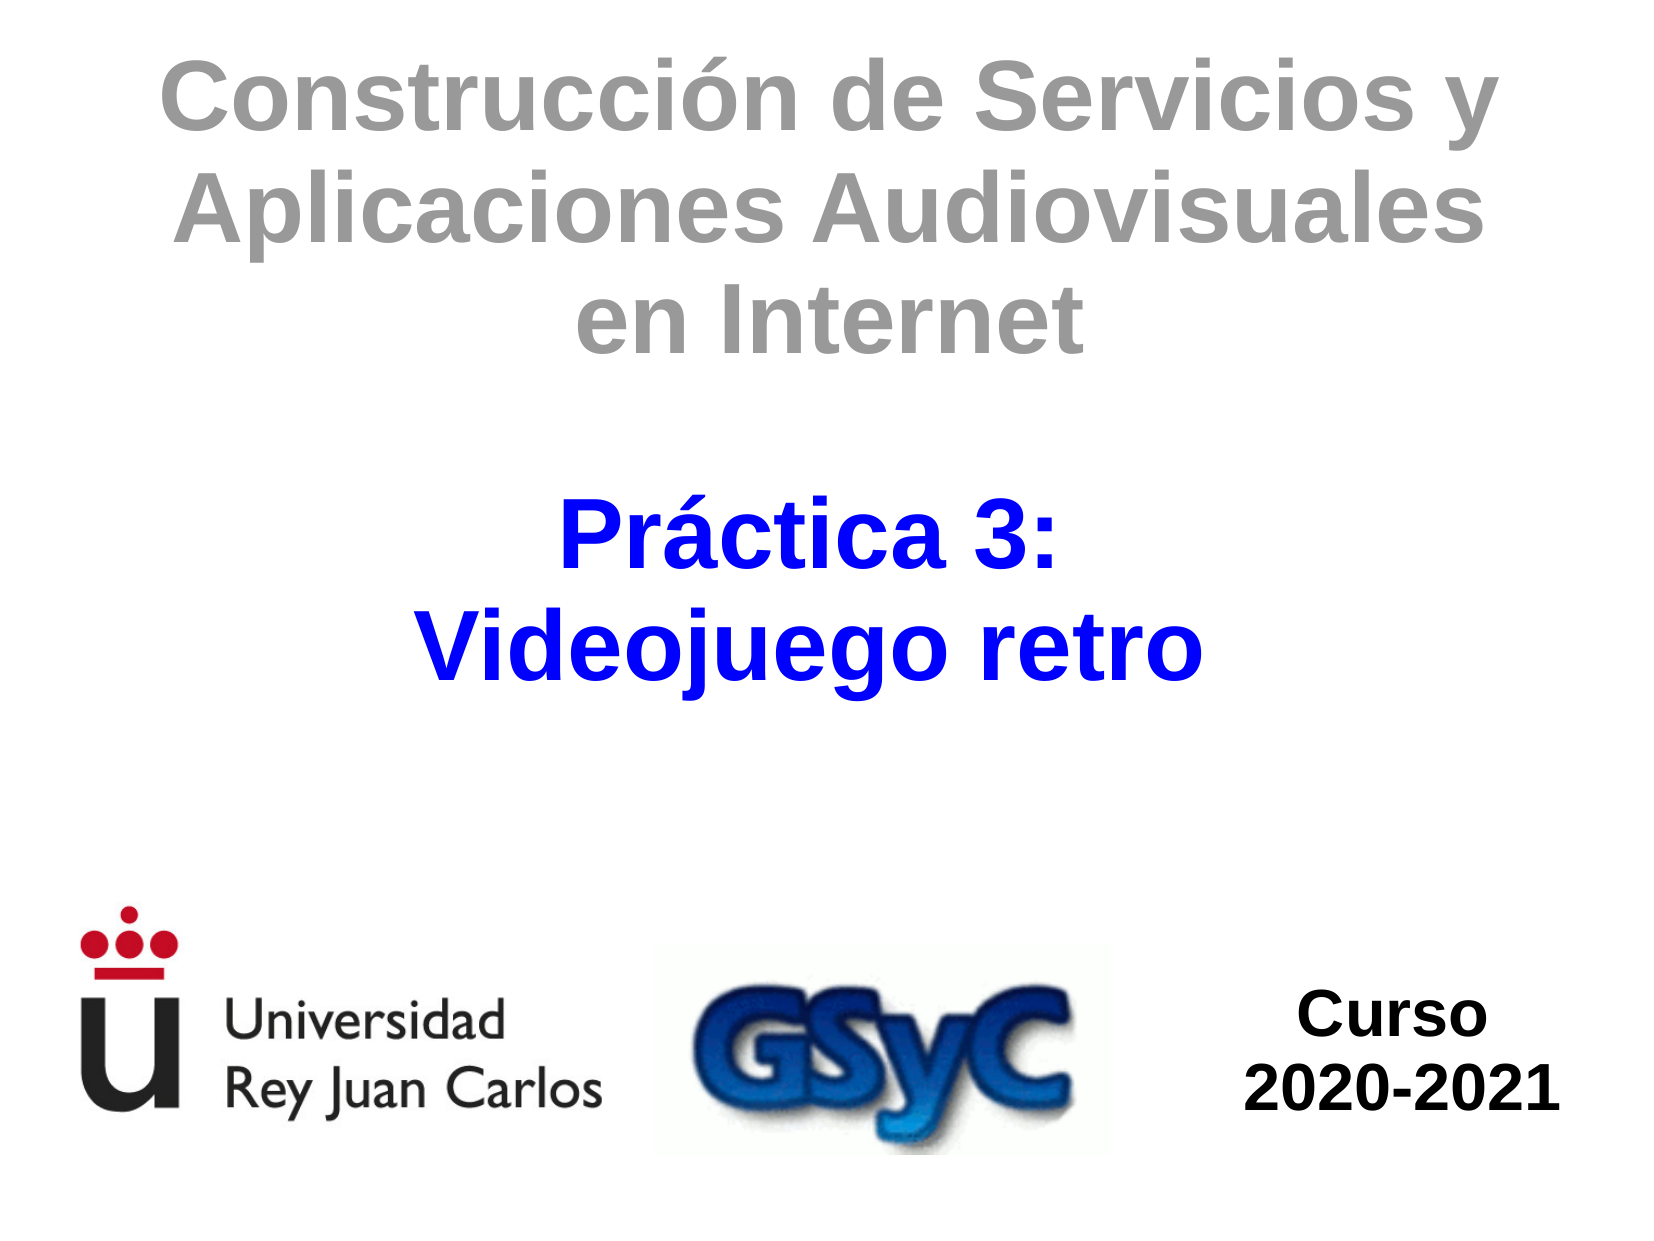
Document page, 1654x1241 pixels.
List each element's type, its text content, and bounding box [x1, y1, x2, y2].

picture [46, 884, 631, 1141]
title Práctica 3: Videojuego retro [135, 478, 1486, 702]
title Curso 2020-2021 [1200, 975, 1606, 1126]
title Construcción de Servicios y Aplicaciones Audiovisuales en Internet [144, 39, 1516, 376]
picture [653, 944, 1111, 1156]
